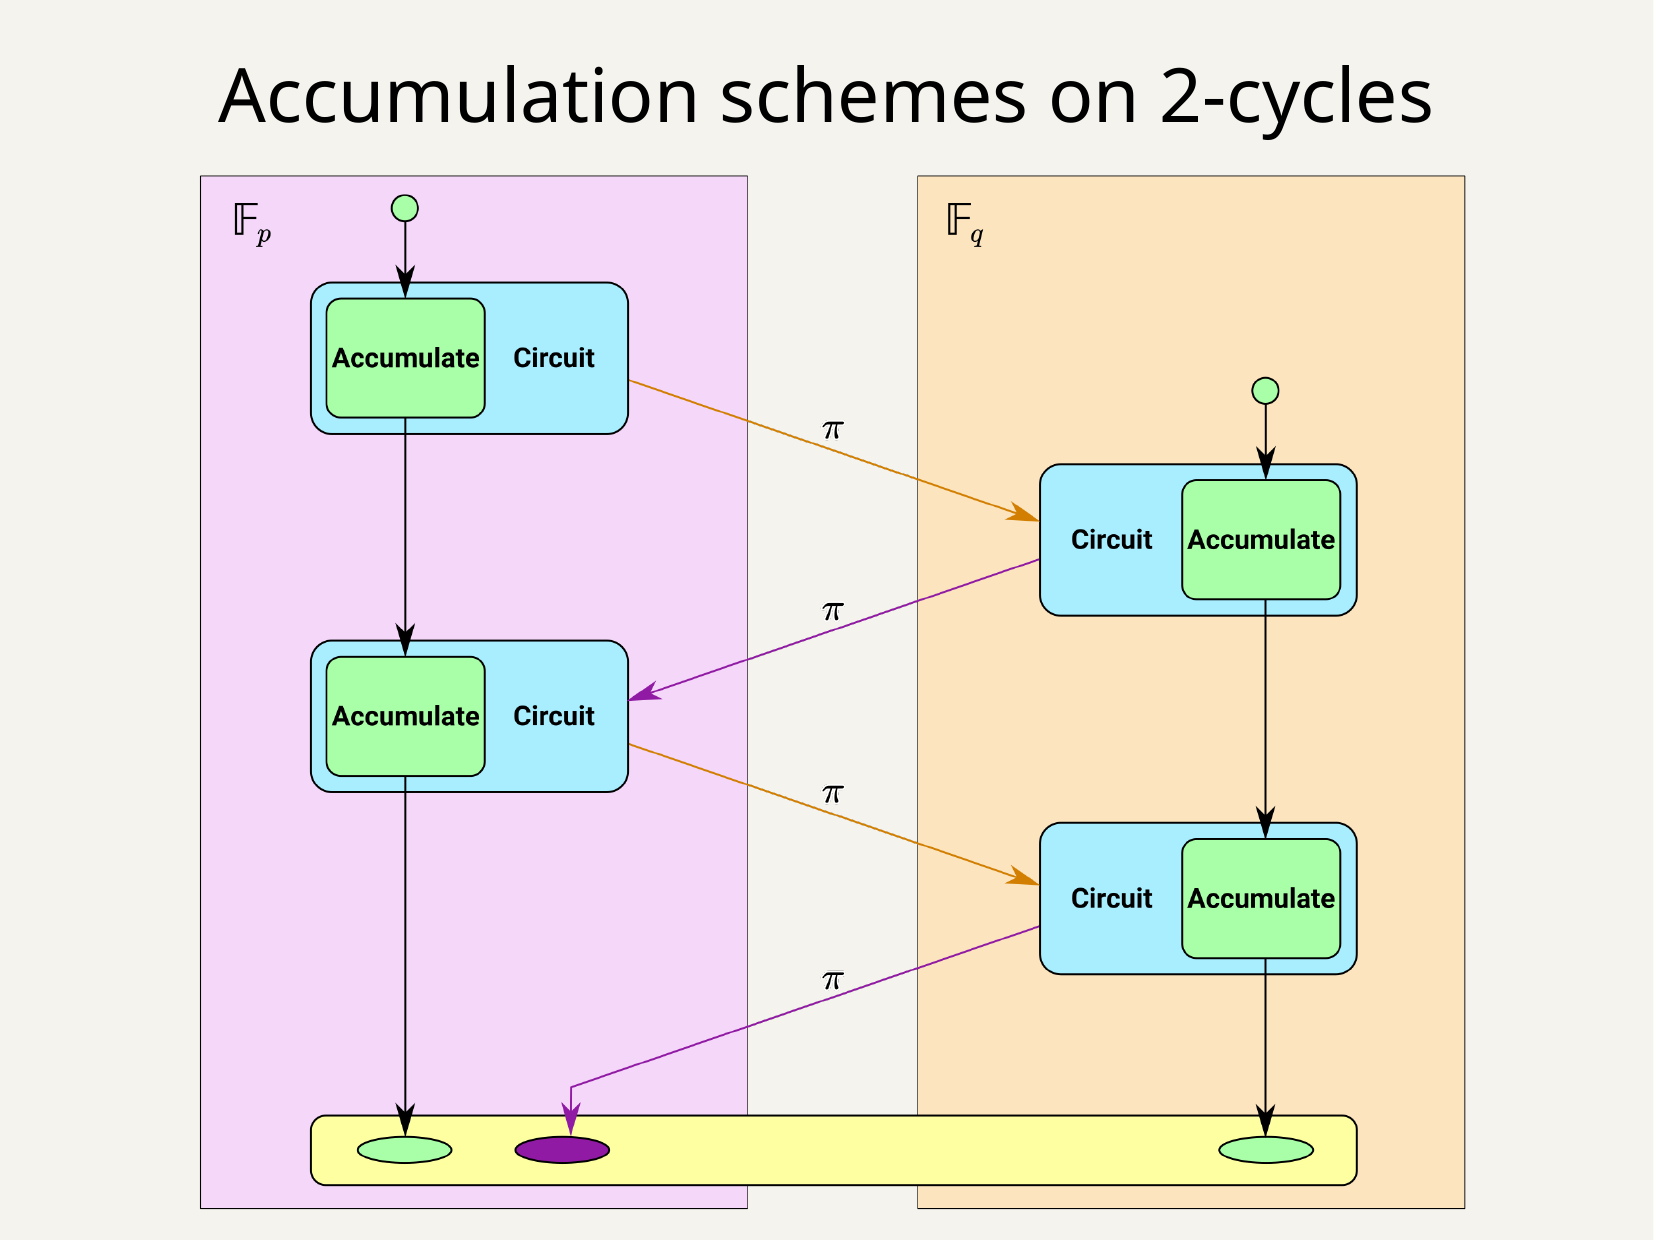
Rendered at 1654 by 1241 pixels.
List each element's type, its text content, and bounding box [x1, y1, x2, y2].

title Accumulation schemes on 2-cycles [82, 23, 1571, 164]
picture [141, 165, 1524, 1217]
